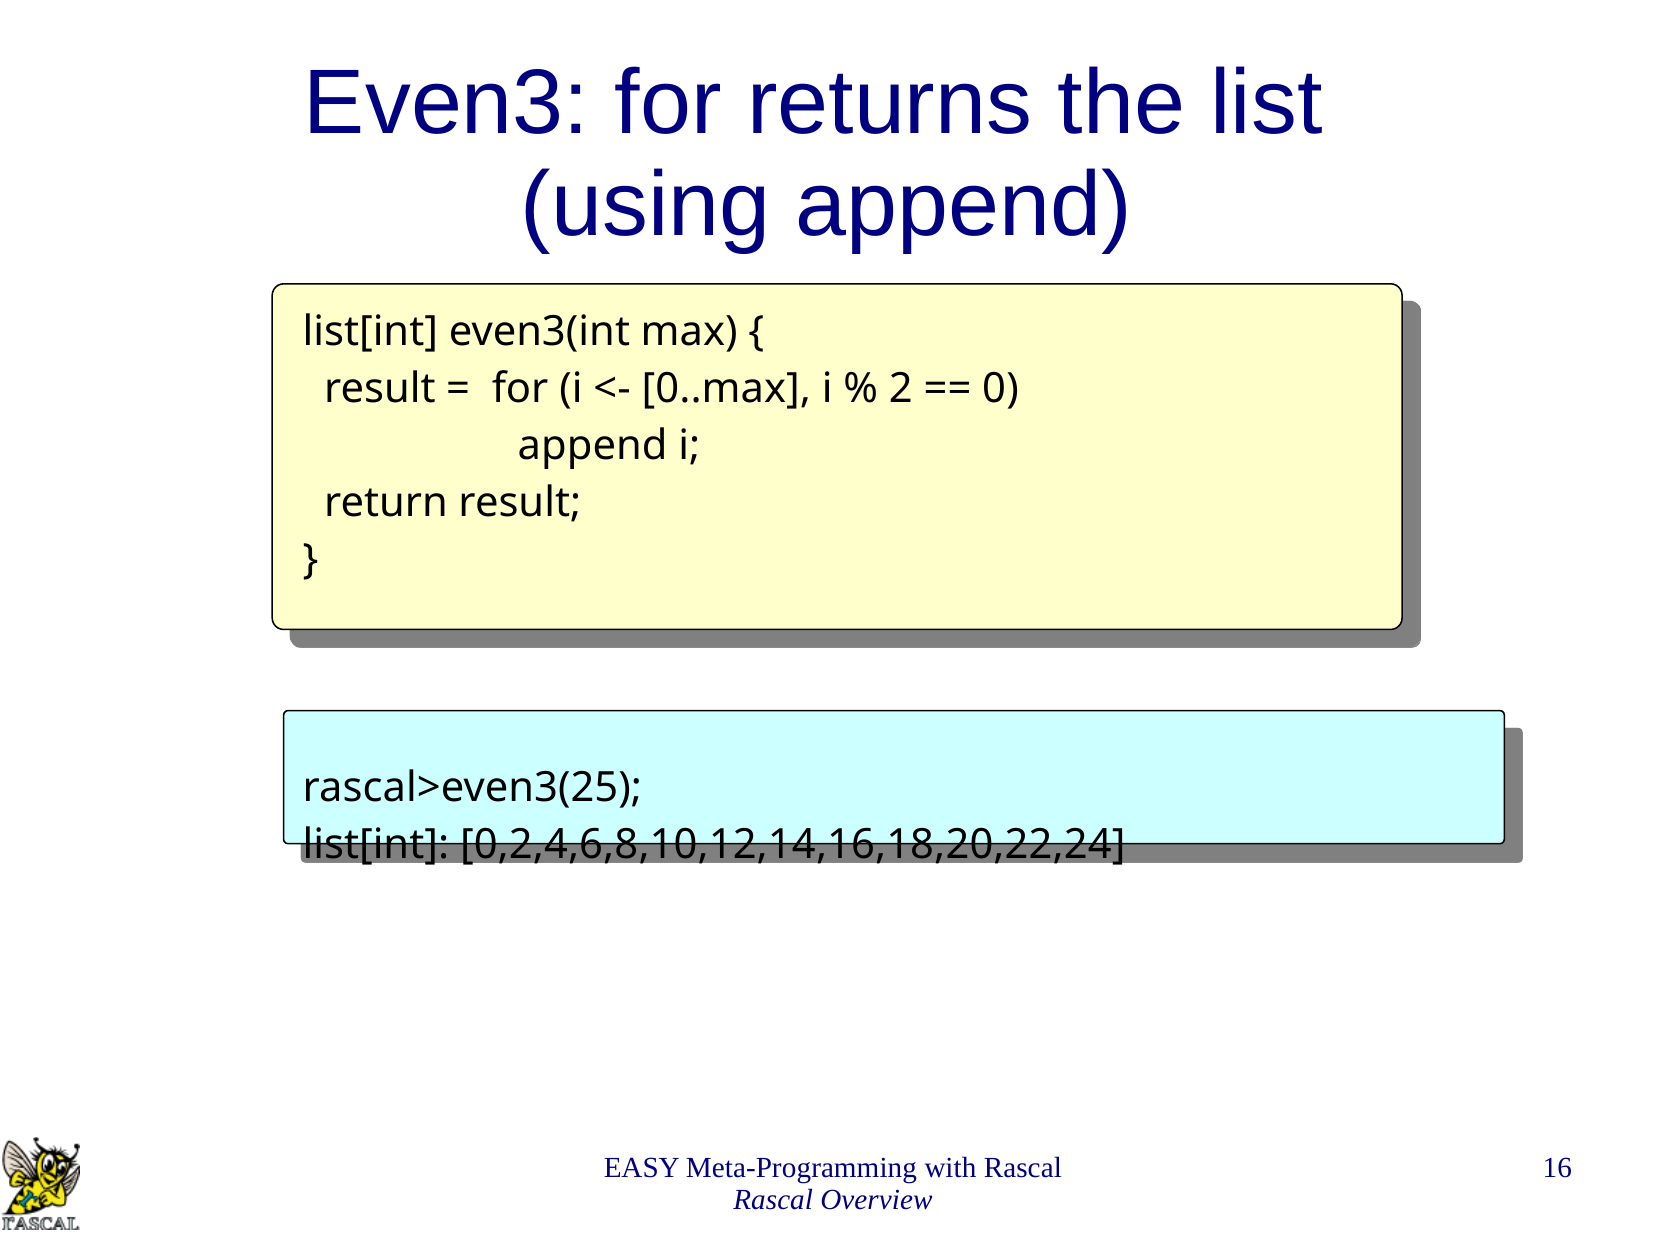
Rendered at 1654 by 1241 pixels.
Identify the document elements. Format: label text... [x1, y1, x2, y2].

text_box list[int] even3(int max) { result = for (i <- [0..max], i % 2 == 0) append i; return result; } rascal>even3(25); list[int]: [0,2,4,6,8,10,12,14,16,18,20,22,24] [287, 293, 1536, 878]
title Even3: for returns the list (using append) [82, 49, 1571, 257]
text_box [272, 283, 1402, 630]
picture [1, 1137, 80, 1230]
text_box [283, 710, 287, 844]
